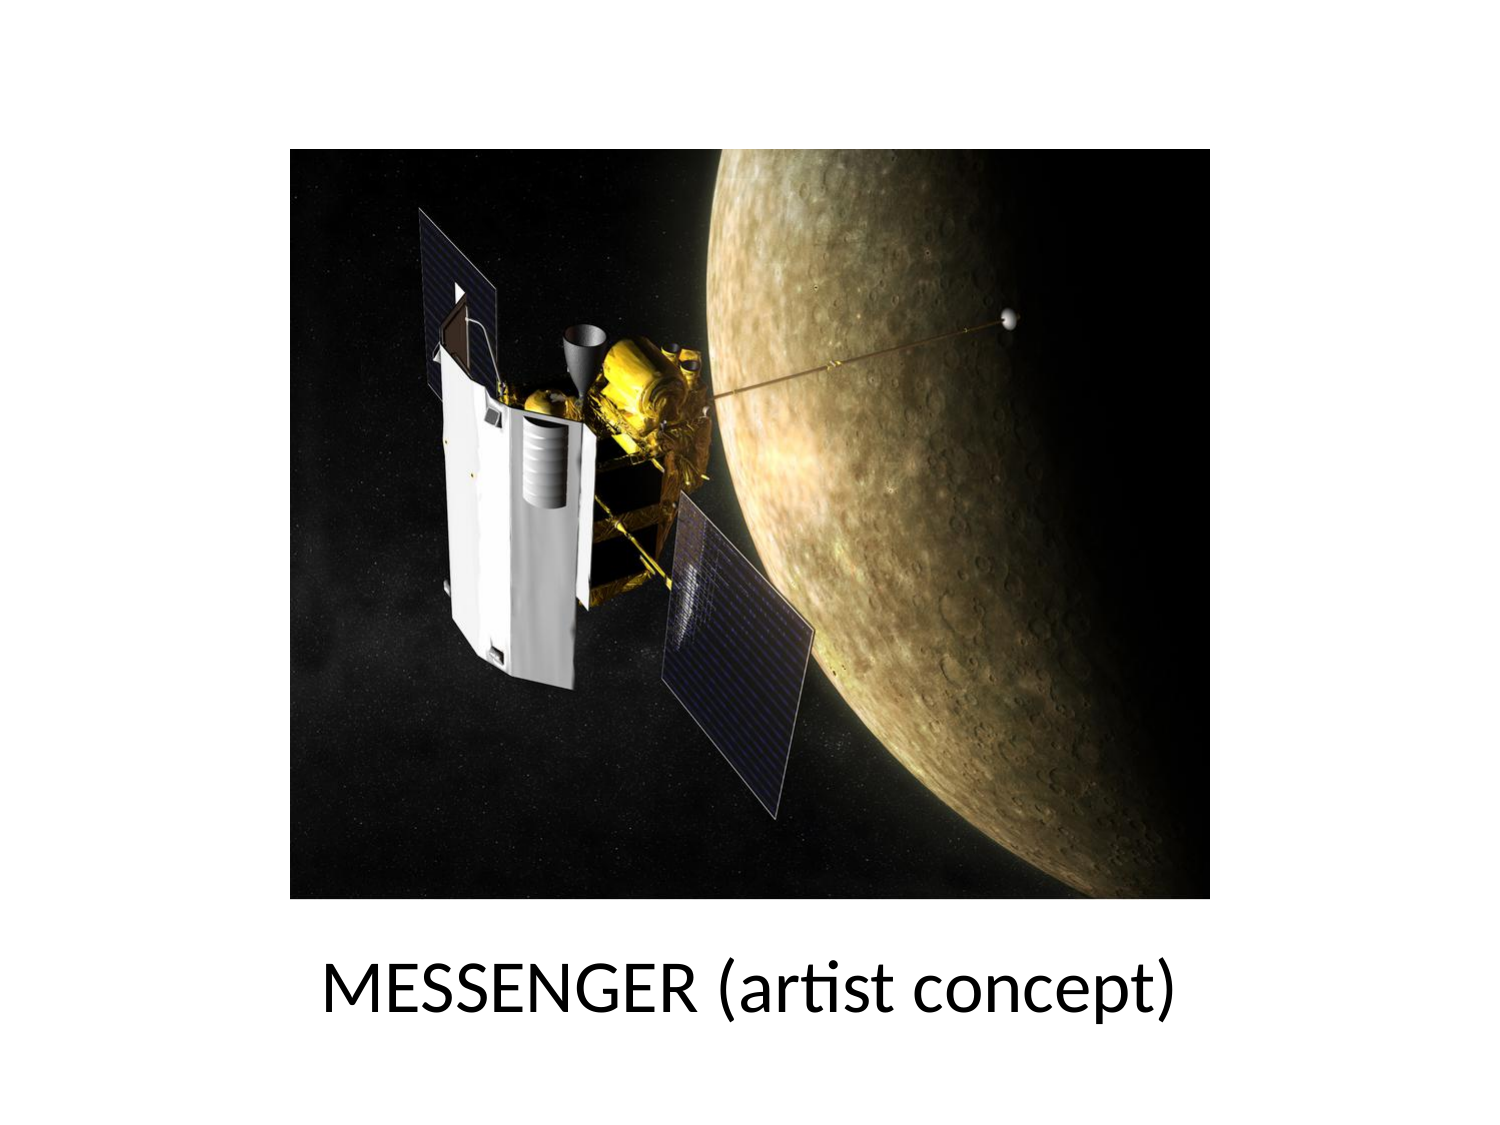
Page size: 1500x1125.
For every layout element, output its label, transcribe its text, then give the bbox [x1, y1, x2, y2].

text_box MESSENGER (artist concept) [305, 929, 1195, 1035]
picture [290, 149, 1210, 900]
